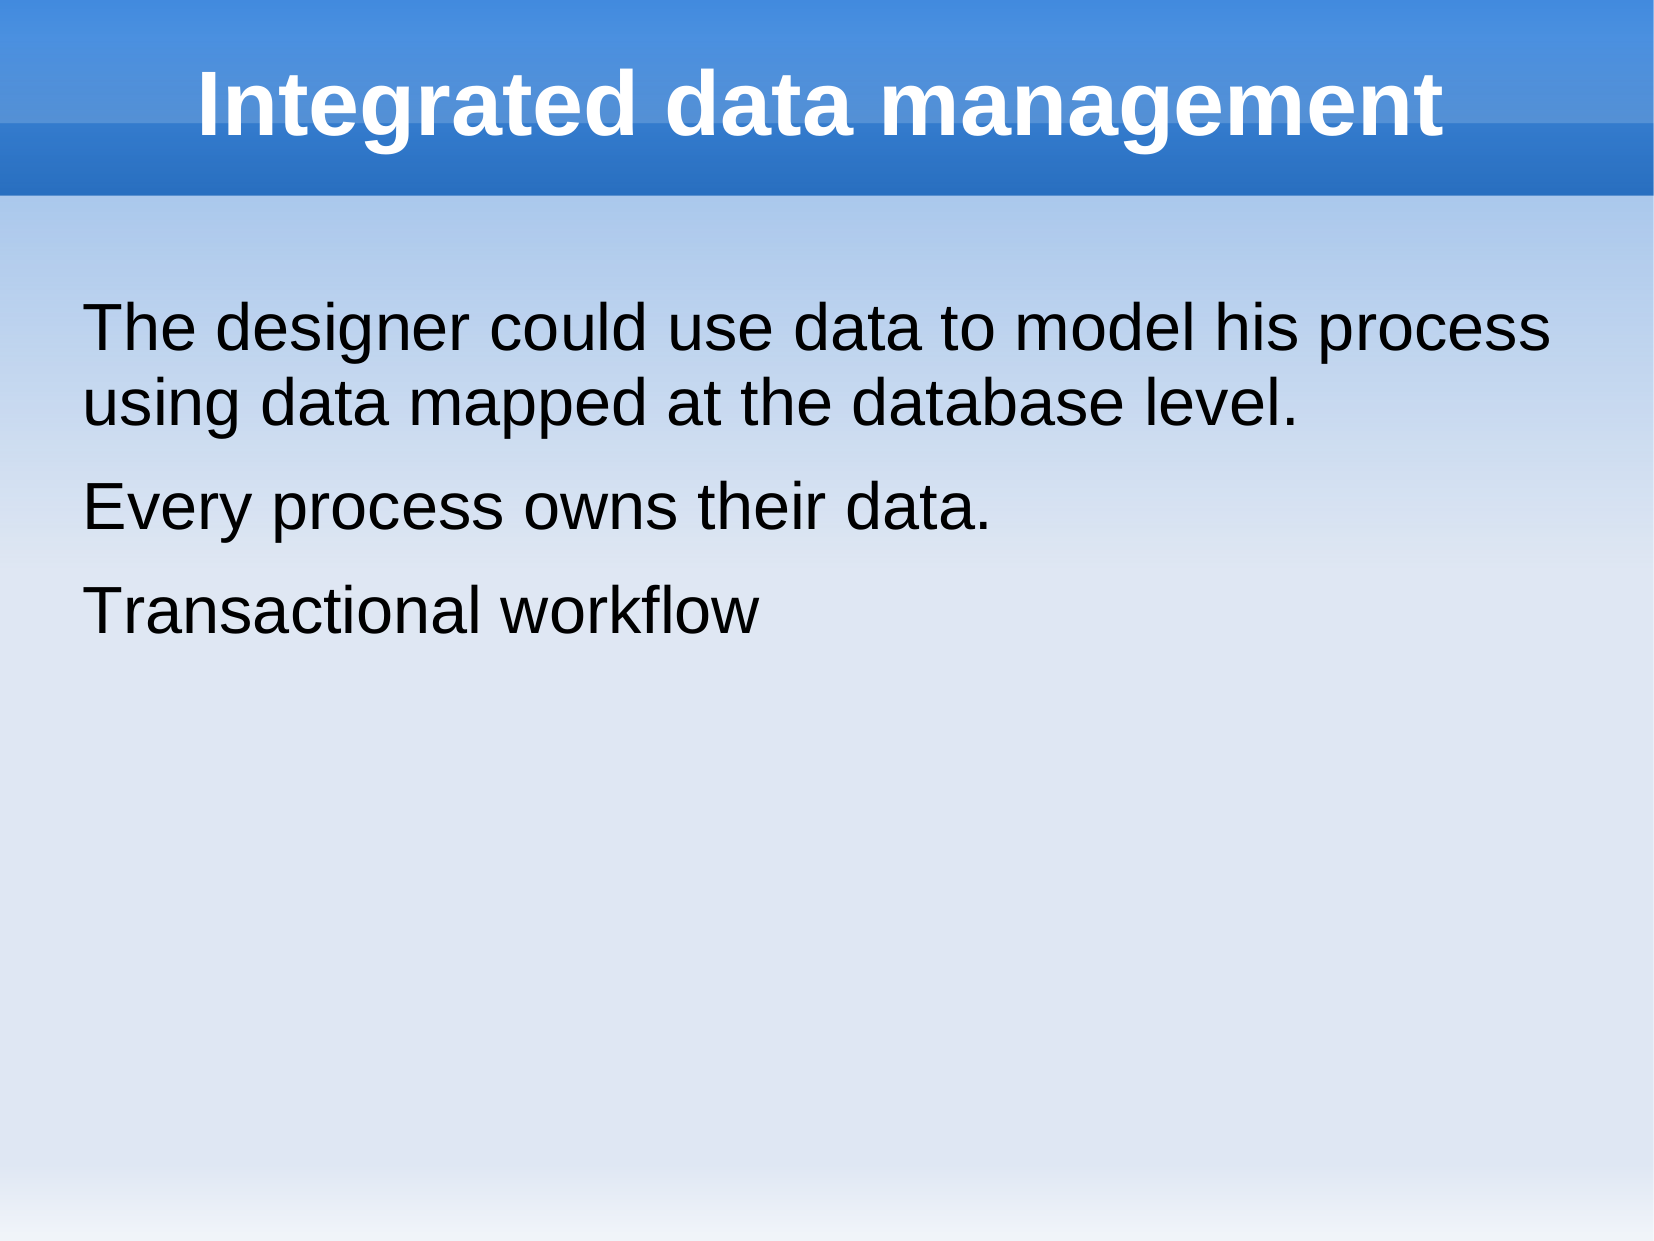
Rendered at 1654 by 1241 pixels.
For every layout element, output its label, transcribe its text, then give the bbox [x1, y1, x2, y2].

picture [0, 0, 1654, 1241]
list The designer could use data to model his process using data mapped at the database level. Every process owns their data. Transactional workflow [82, 290, 1571, 1109]
title Integrated data management [76, 0, 1565, 208]
